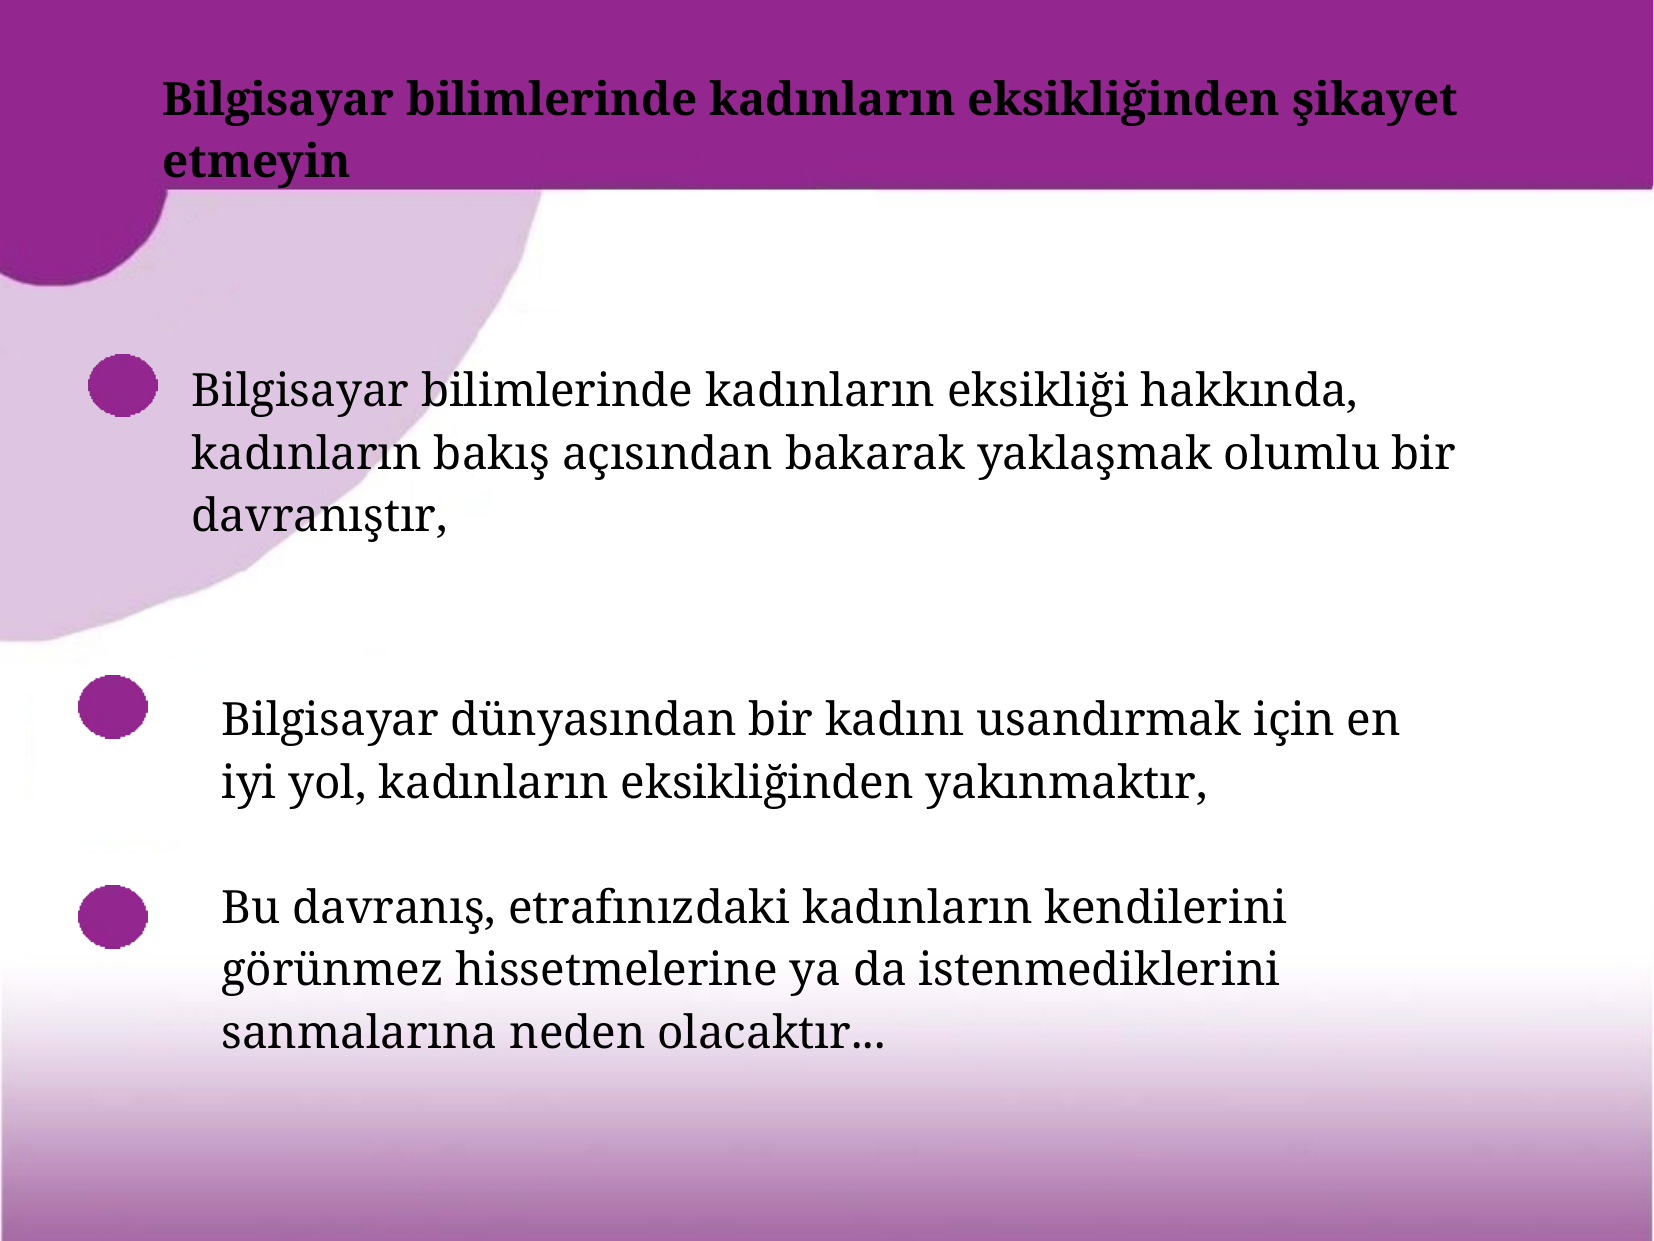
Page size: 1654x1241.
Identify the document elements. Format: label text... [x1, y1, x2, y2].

text_box Bilgisayar bilimlerinde kadınların eksikliğinden şikayet etmeyin [147, 59, 1565, 181]
text_box Bilgisayar dünyasından bir kadını usandırmak için en iyi yol, kadınların eksikliğinden yakınmaktır, Bu davranış, etrafınızdaki kadınların kendilerini görünmez hissetmelerine ya da istenmediklerini sanmalarına neden olacaktır... [206, 679, 1477, 1014]
text_box Bilgisayar bilimlerinde kadınların eksikliği hakkında, kadınların bakış açısından bakarak yaklaşmak olumlu bir davranıştır, [177, 350, 1595, 525]
picture [0, 0, 1654, 1241]
